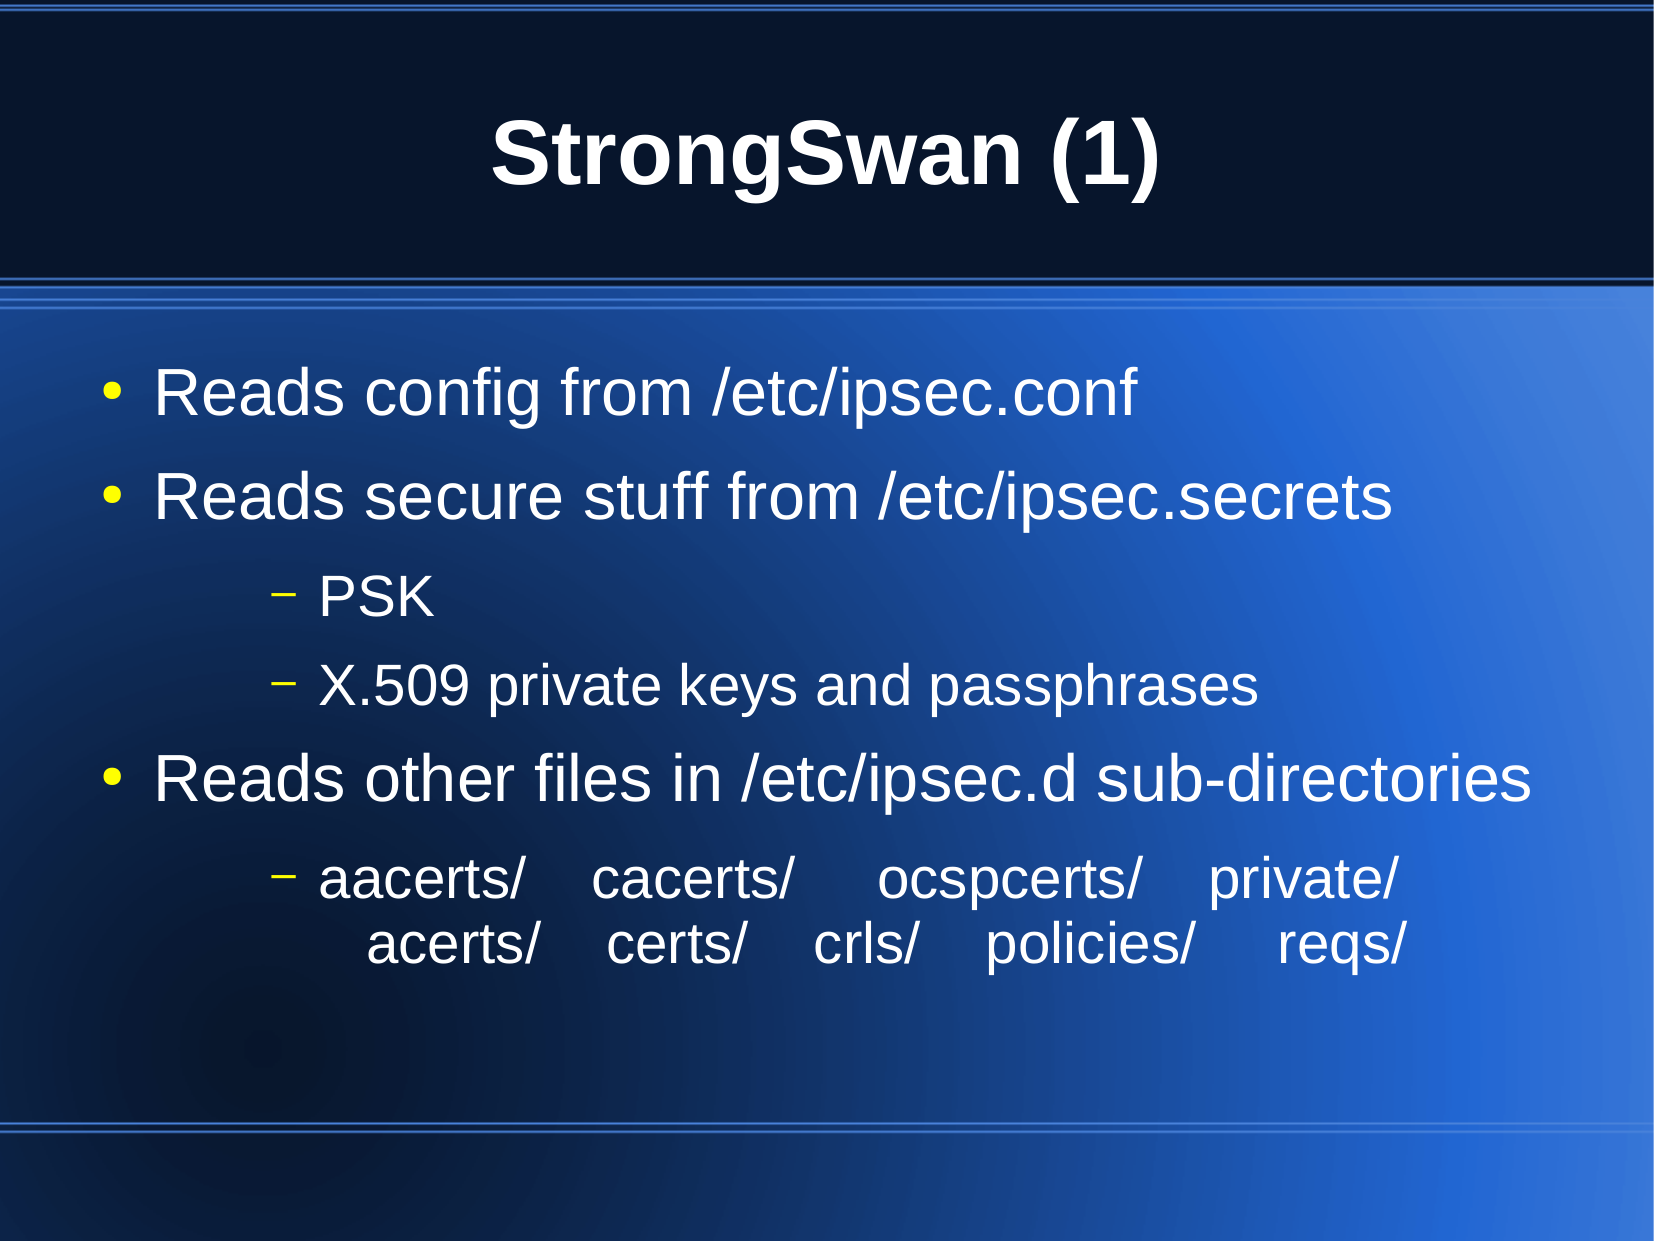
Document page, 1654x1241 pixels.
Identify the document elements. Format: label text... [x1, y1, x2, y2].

title StrongSwan (1) [82, 49, 1571, 257]
list Reads config from /etc/ipsec.conf Reads secure stuff from /etc/ipsec.secrets PSK X.509 private keys and passphrases Reads other files in /etc/ipsec.d sub-directories aacerts/ cacerts/ ocspcerts/ private/ acerts/ certs/ crls/ policies/ reqs/ [82, 355, 1571, 1075]
picture [0, 0, 1654, 1241]
